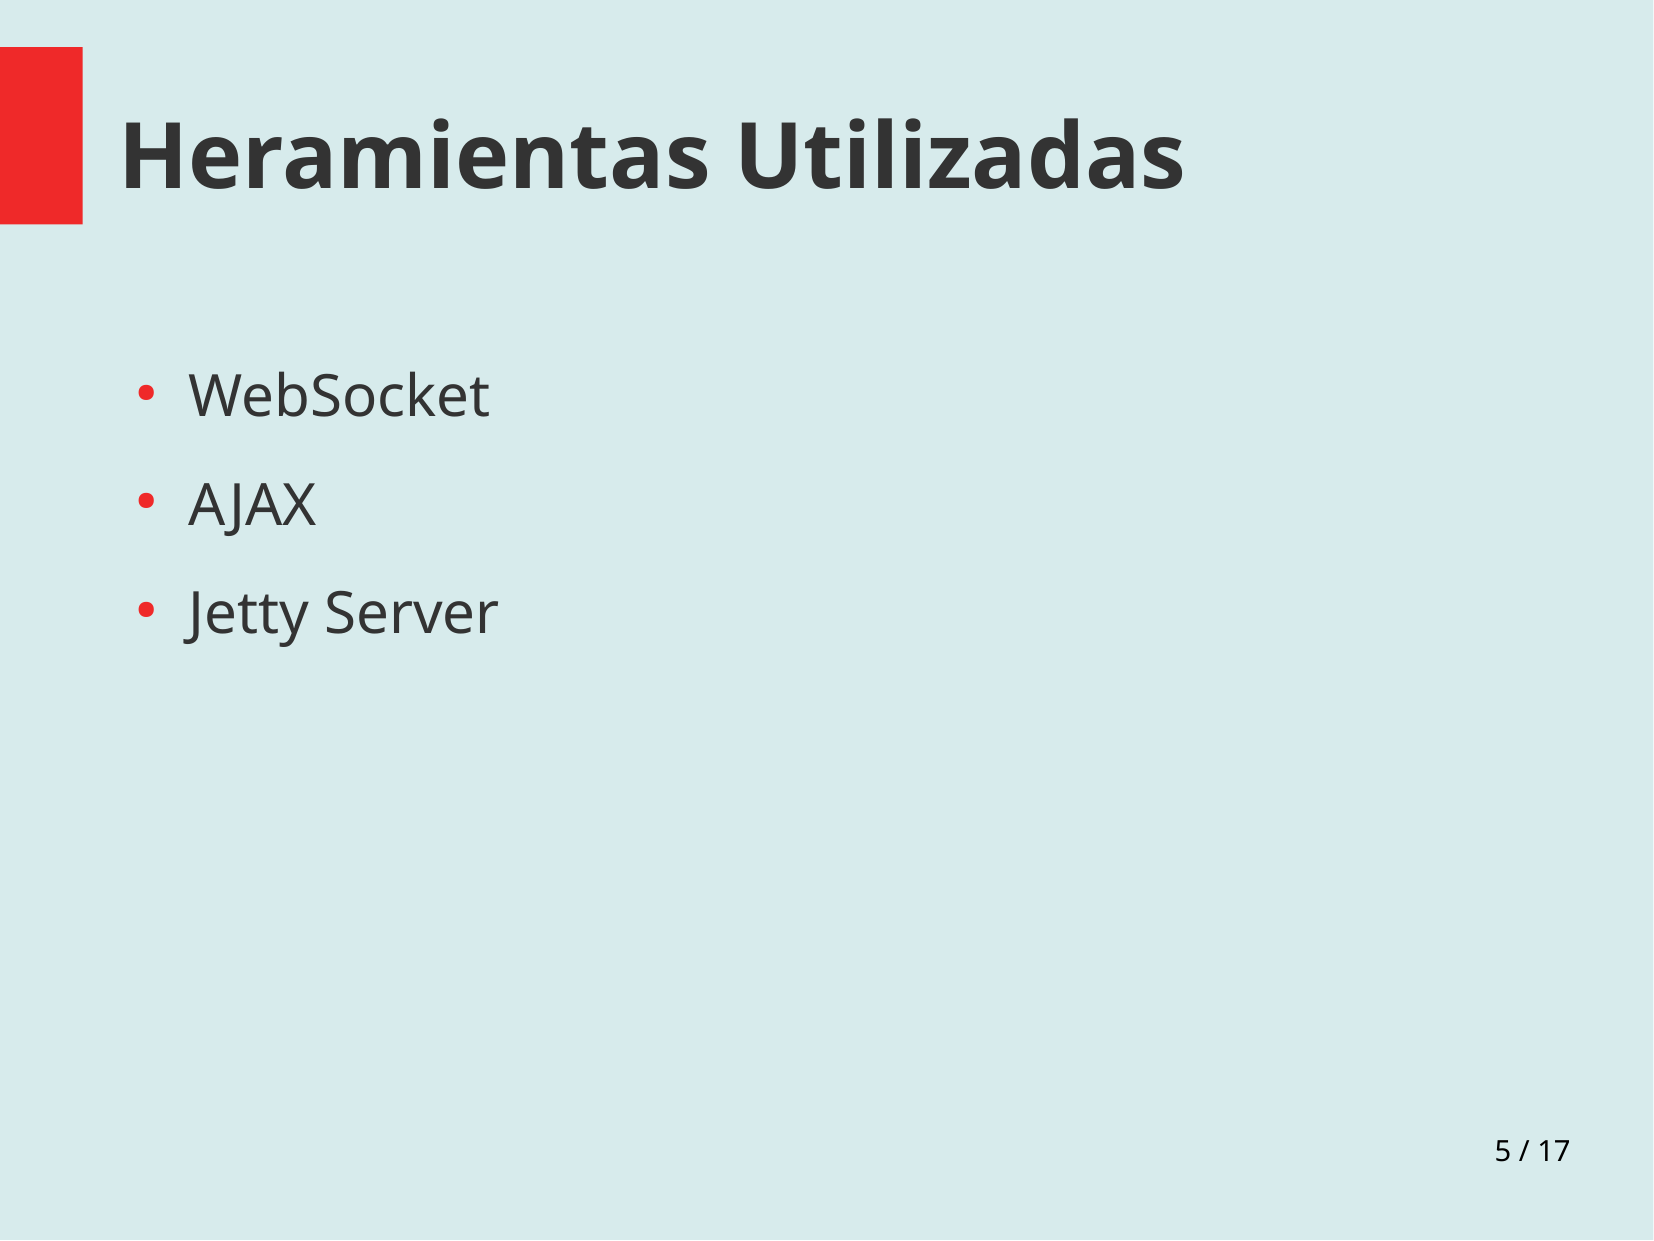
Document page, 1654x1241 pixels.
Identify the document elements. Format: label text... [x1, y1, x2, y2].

list WebSocket AJAX Jetty Server [118, 354, 1536, 1074]
title Heramientas Utilizadas [118, 49, 1571, 257]
